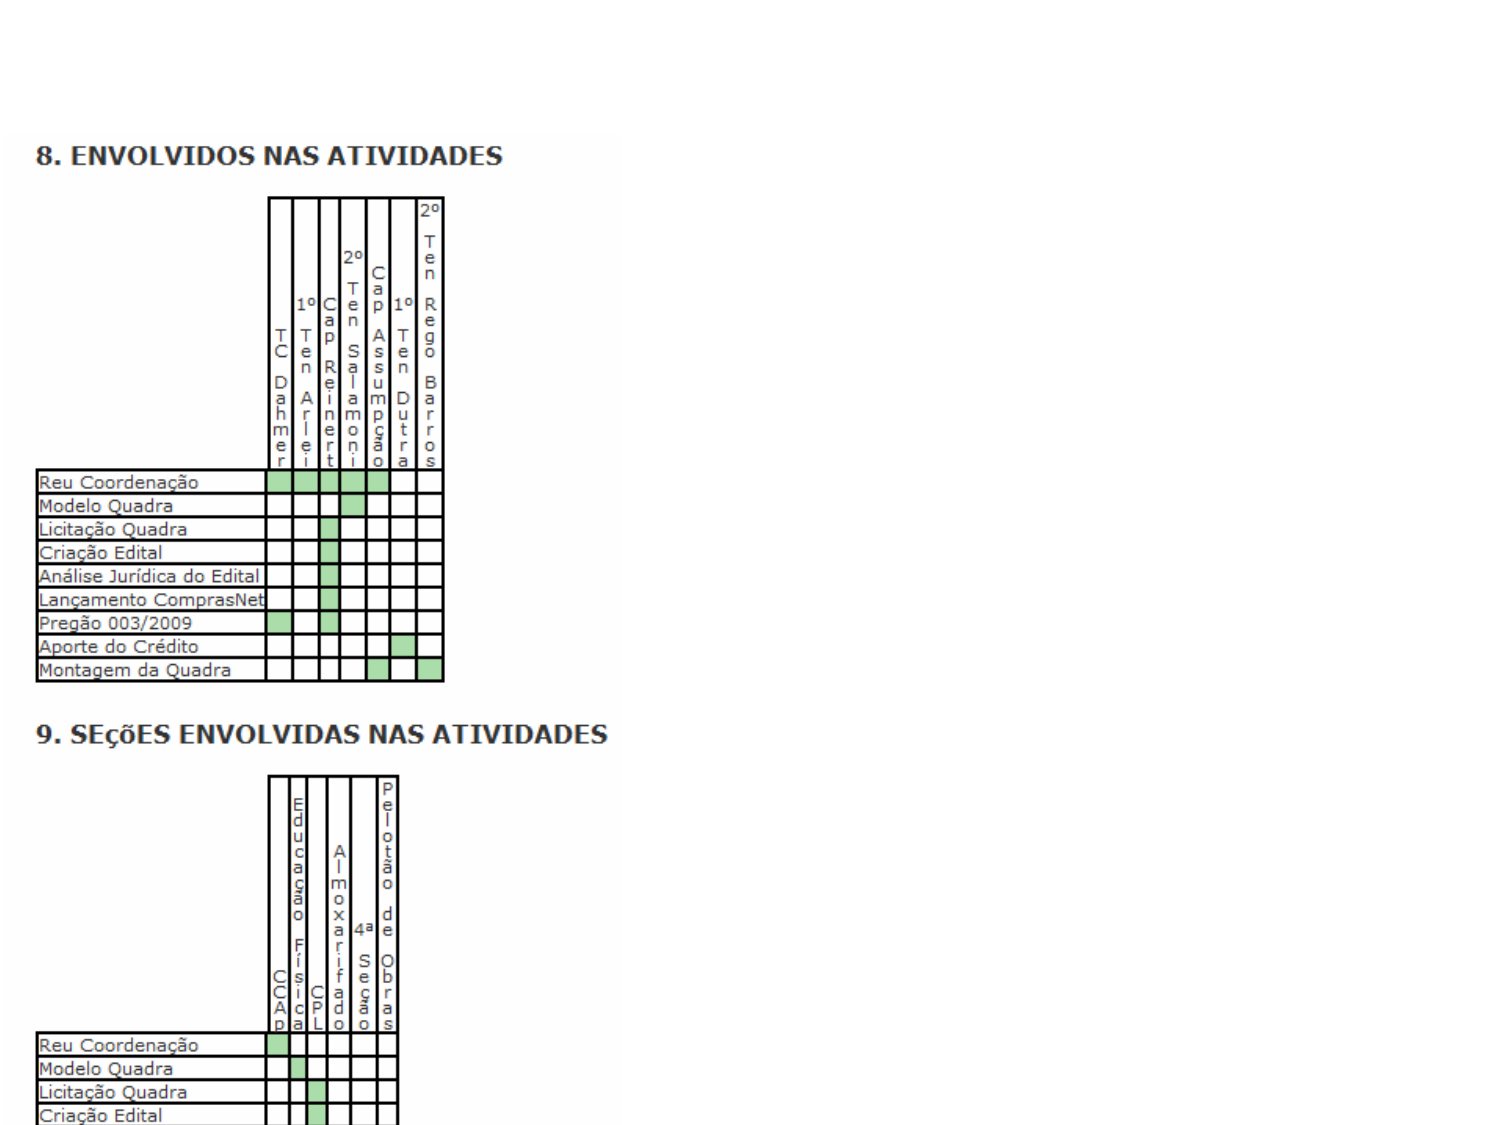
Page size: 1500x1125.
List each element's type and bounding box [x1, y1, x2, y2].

picture [3, 134, 622, 1125]
